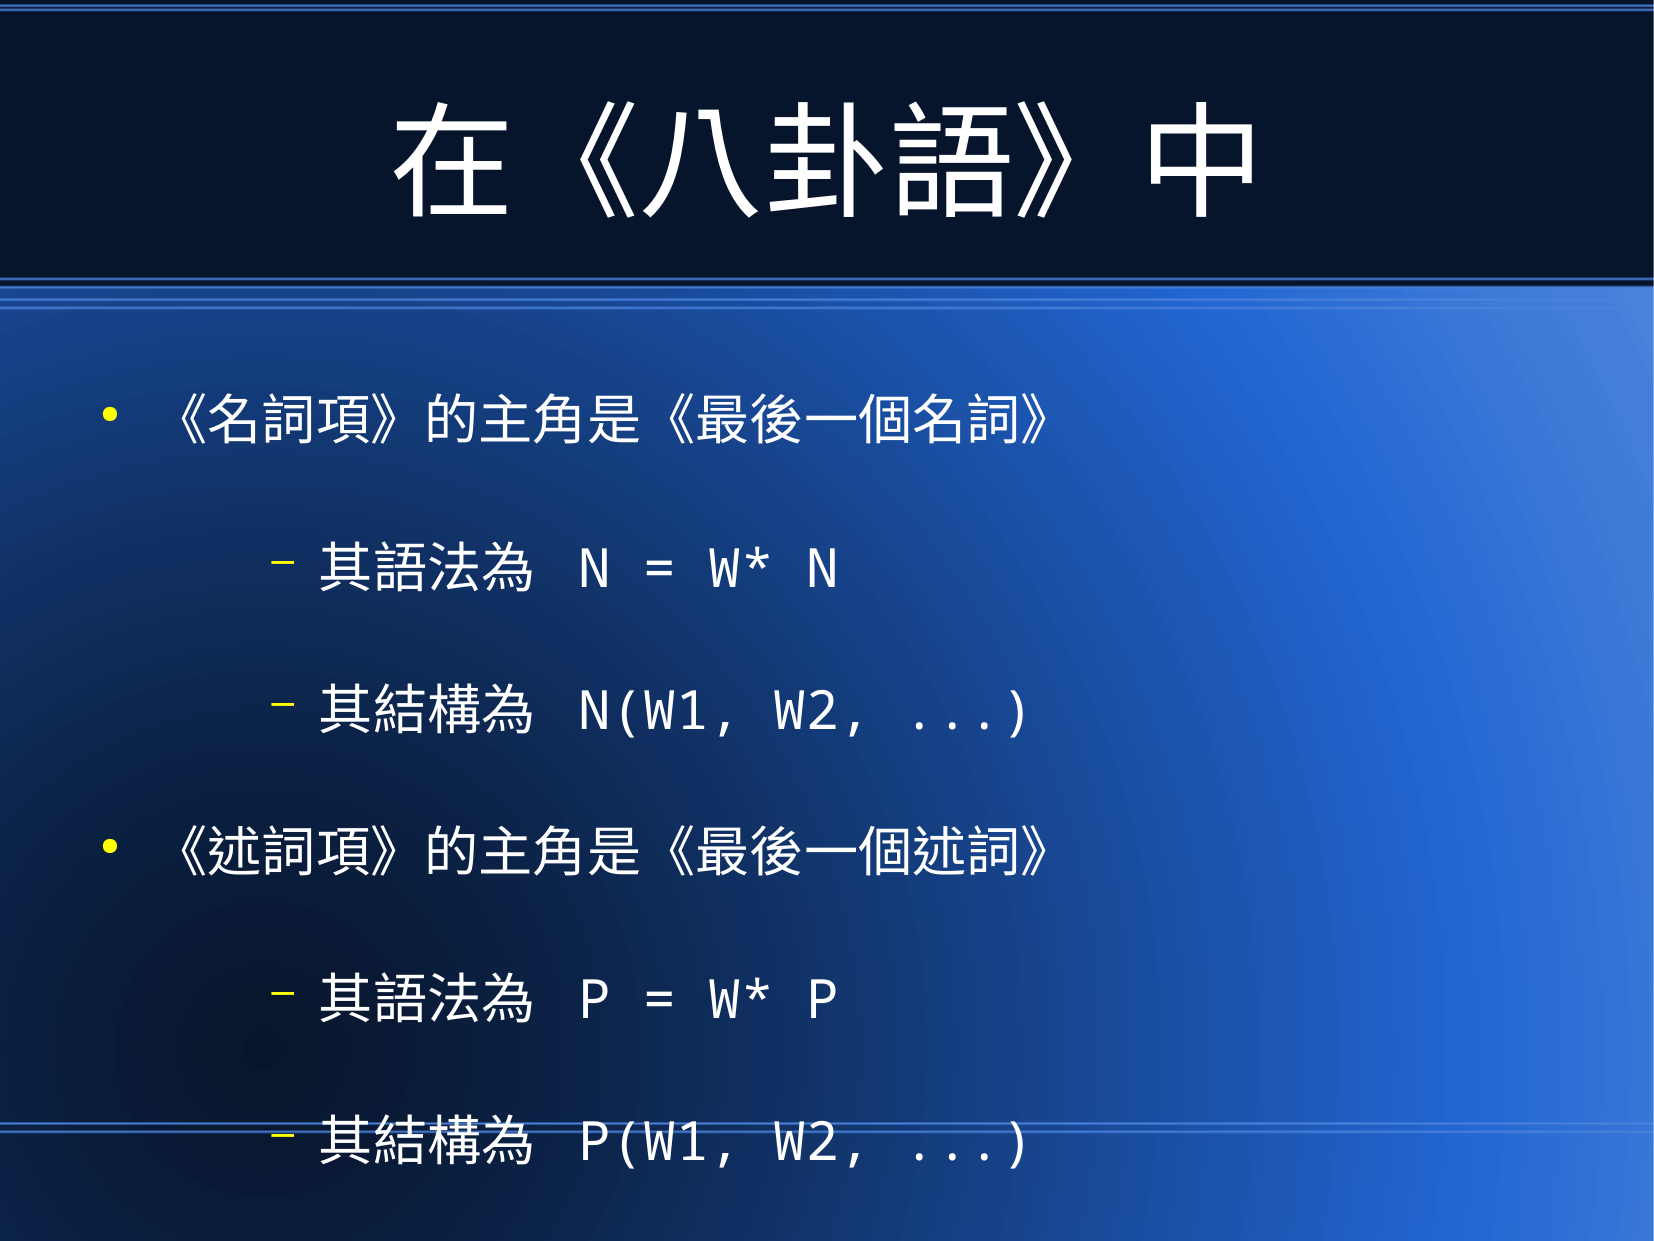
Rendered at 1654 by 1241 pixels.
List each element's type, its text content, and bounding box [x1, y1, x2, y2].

title 在《八卦語》中 [82, 49, 1571, 257]
list 《名詞項》的主角是《最後一個名詞》 其語法為 N = W* N 其結構為 N(W1, W2, ...) 《述詞項》的主角是《最後一個述詞》 其語法為 P = W* P 其結構為 P(W1, W2, ...) [82, 337, 1571, 1241]
picture [0, 0, 1654, 1241]
